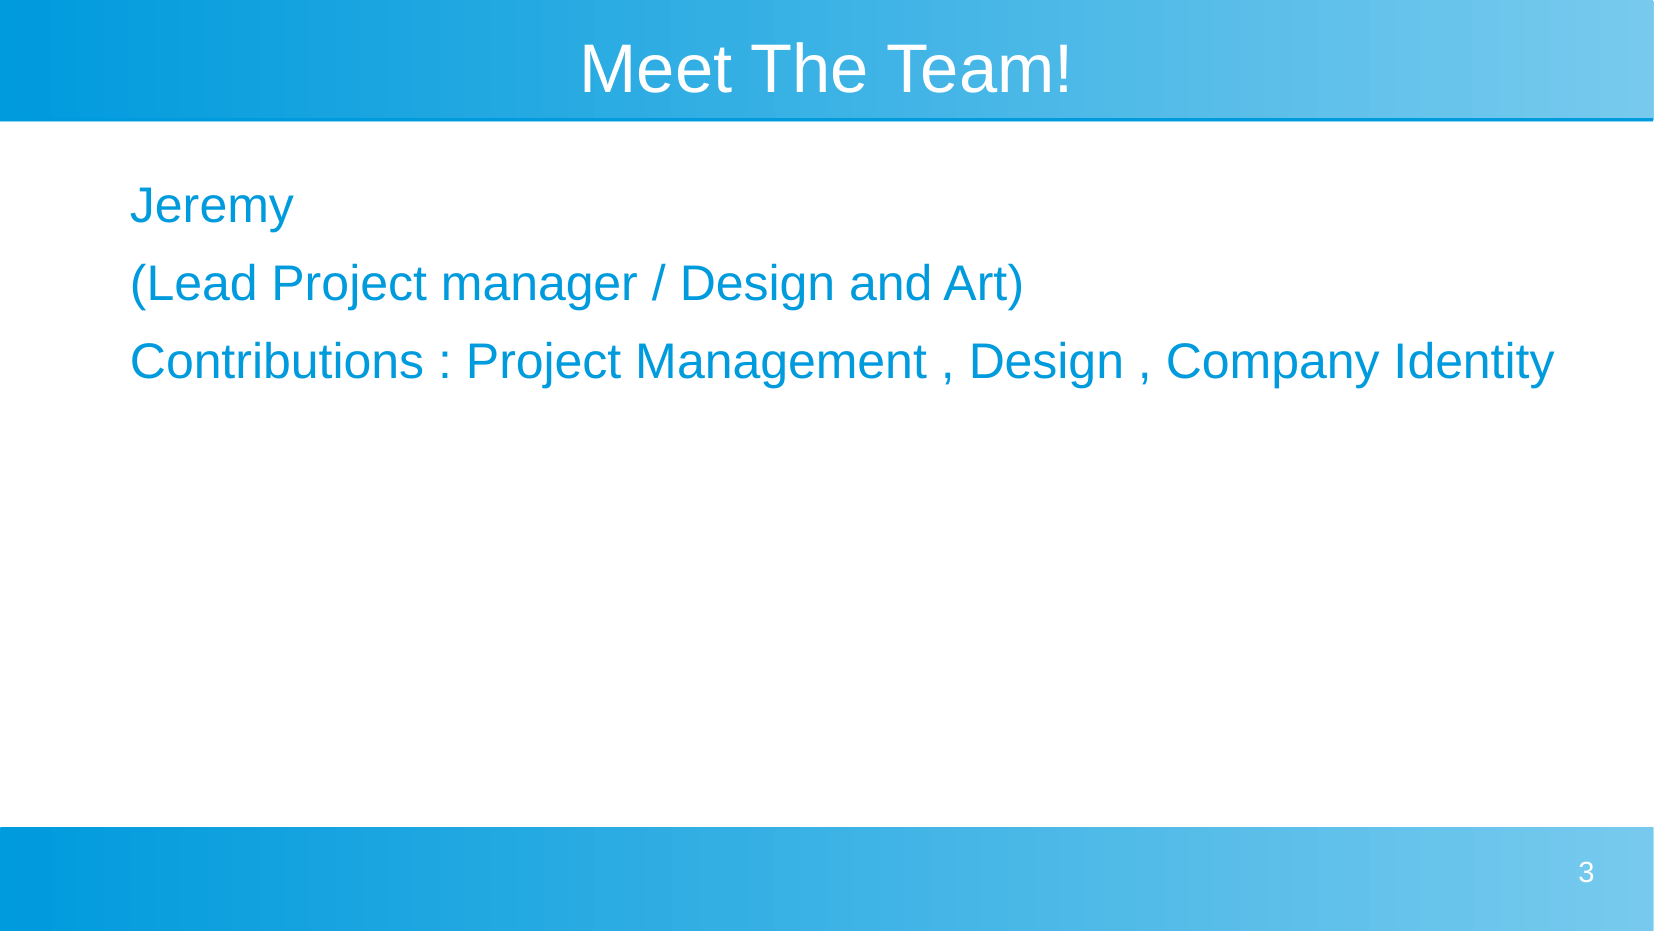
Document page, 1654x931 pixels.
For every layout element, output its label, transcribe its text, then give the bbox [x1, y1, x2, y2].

title Meet The Team! [59, 29, 1595, 108]
list Jeremy (Lead Project manager / Design and Art) Contributions : Project Management , Design , Company Identity [59, 177, 1595, 768]
